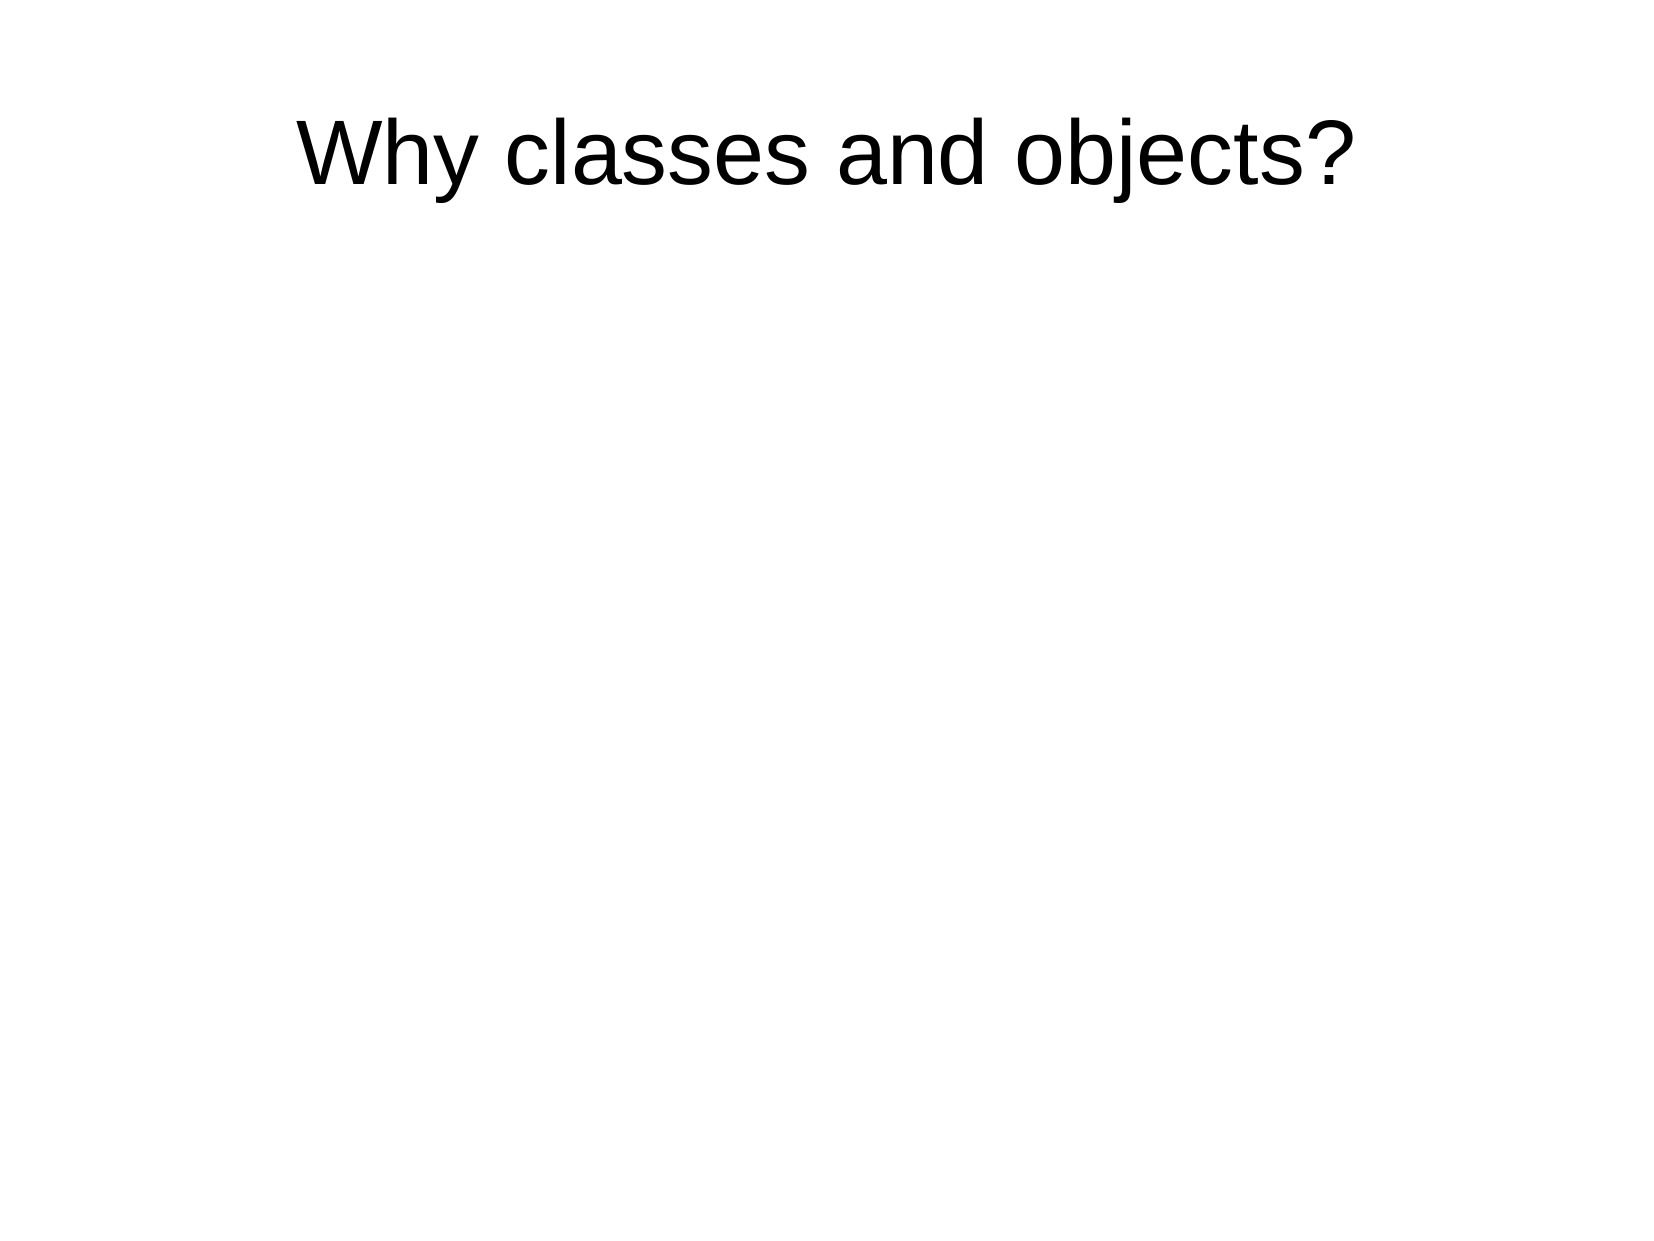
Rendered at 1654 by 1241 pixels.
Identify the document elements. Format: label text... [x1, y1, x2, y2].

title Why classes and objects? [82, 49, 1571, 257]
